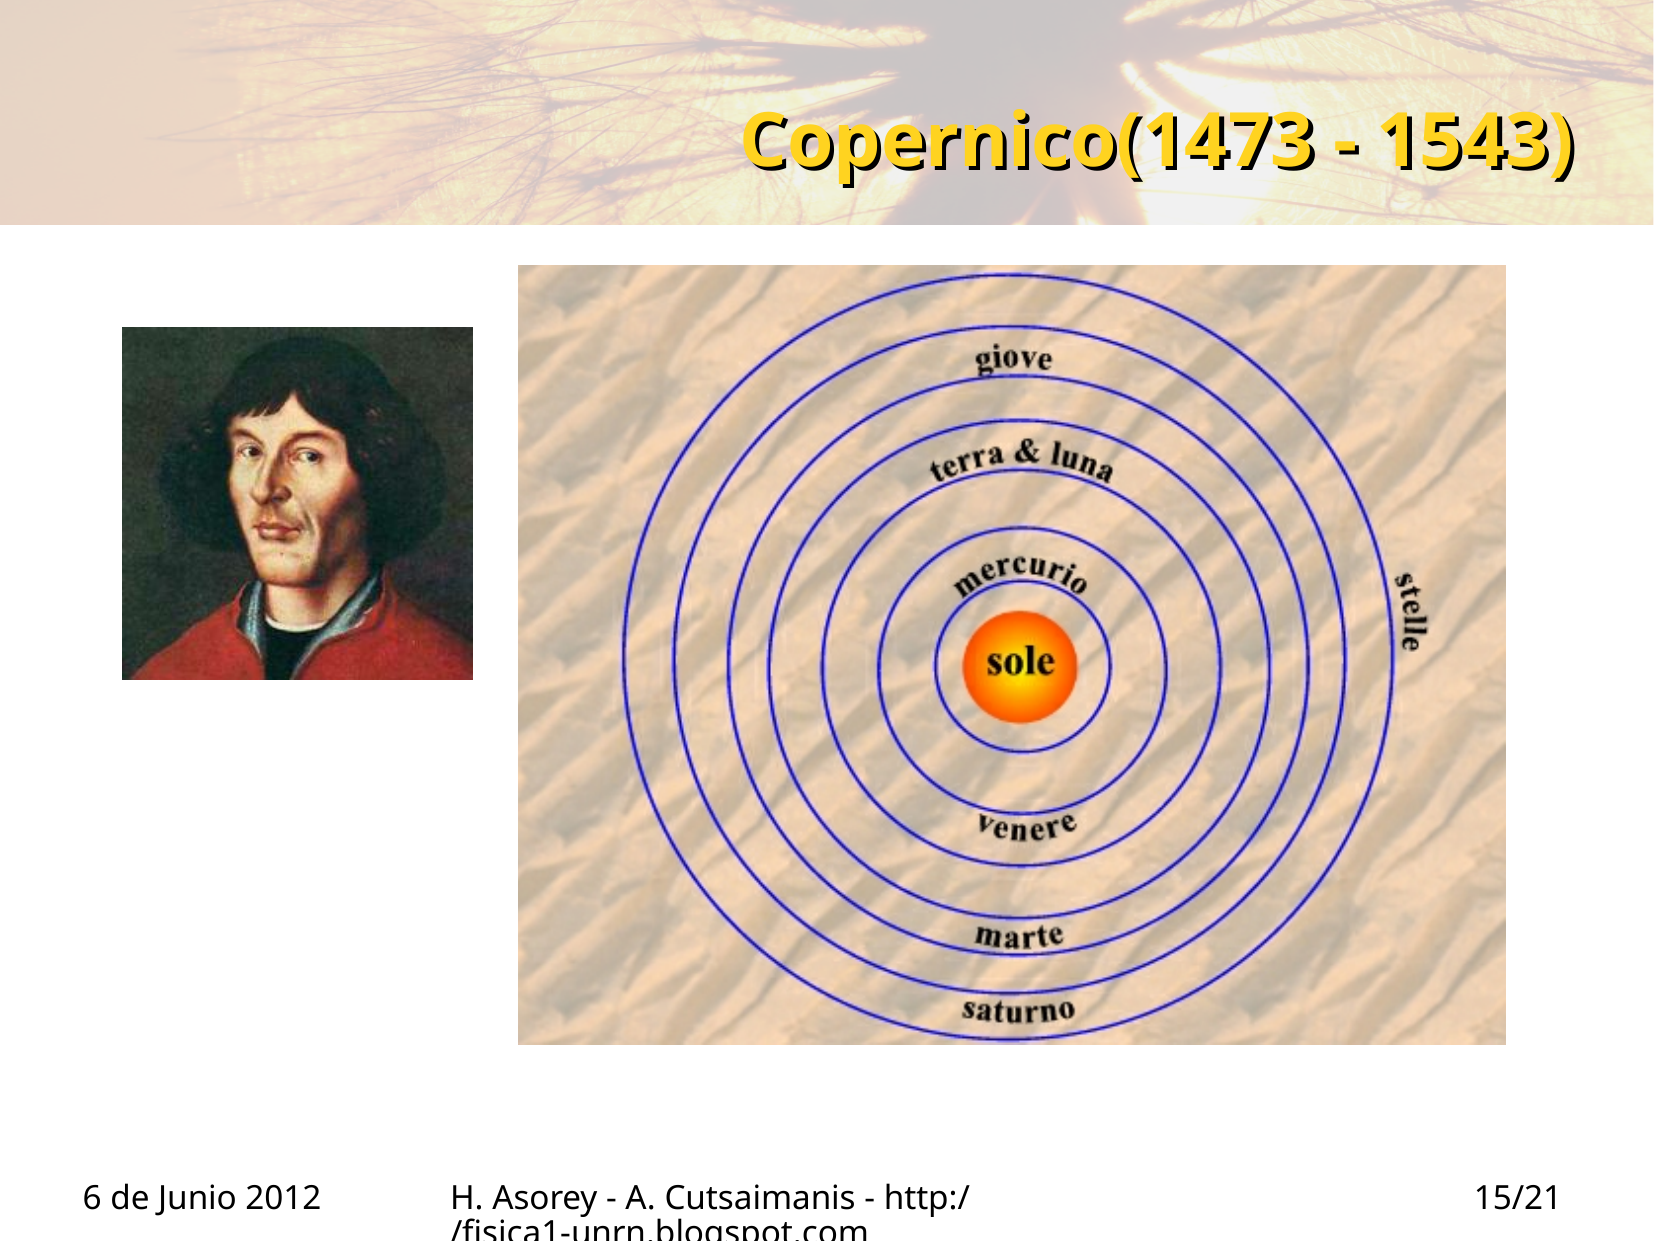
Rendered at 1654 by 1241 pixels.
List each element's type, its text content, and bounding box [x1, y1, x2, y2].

picture [122, 327, 473, 680]
picture [518, 265, 1506, 1045]
picture [0, 0, 1654, 225]
title Copernico(1473 - 1543) [86, 49, 1576, 226]
